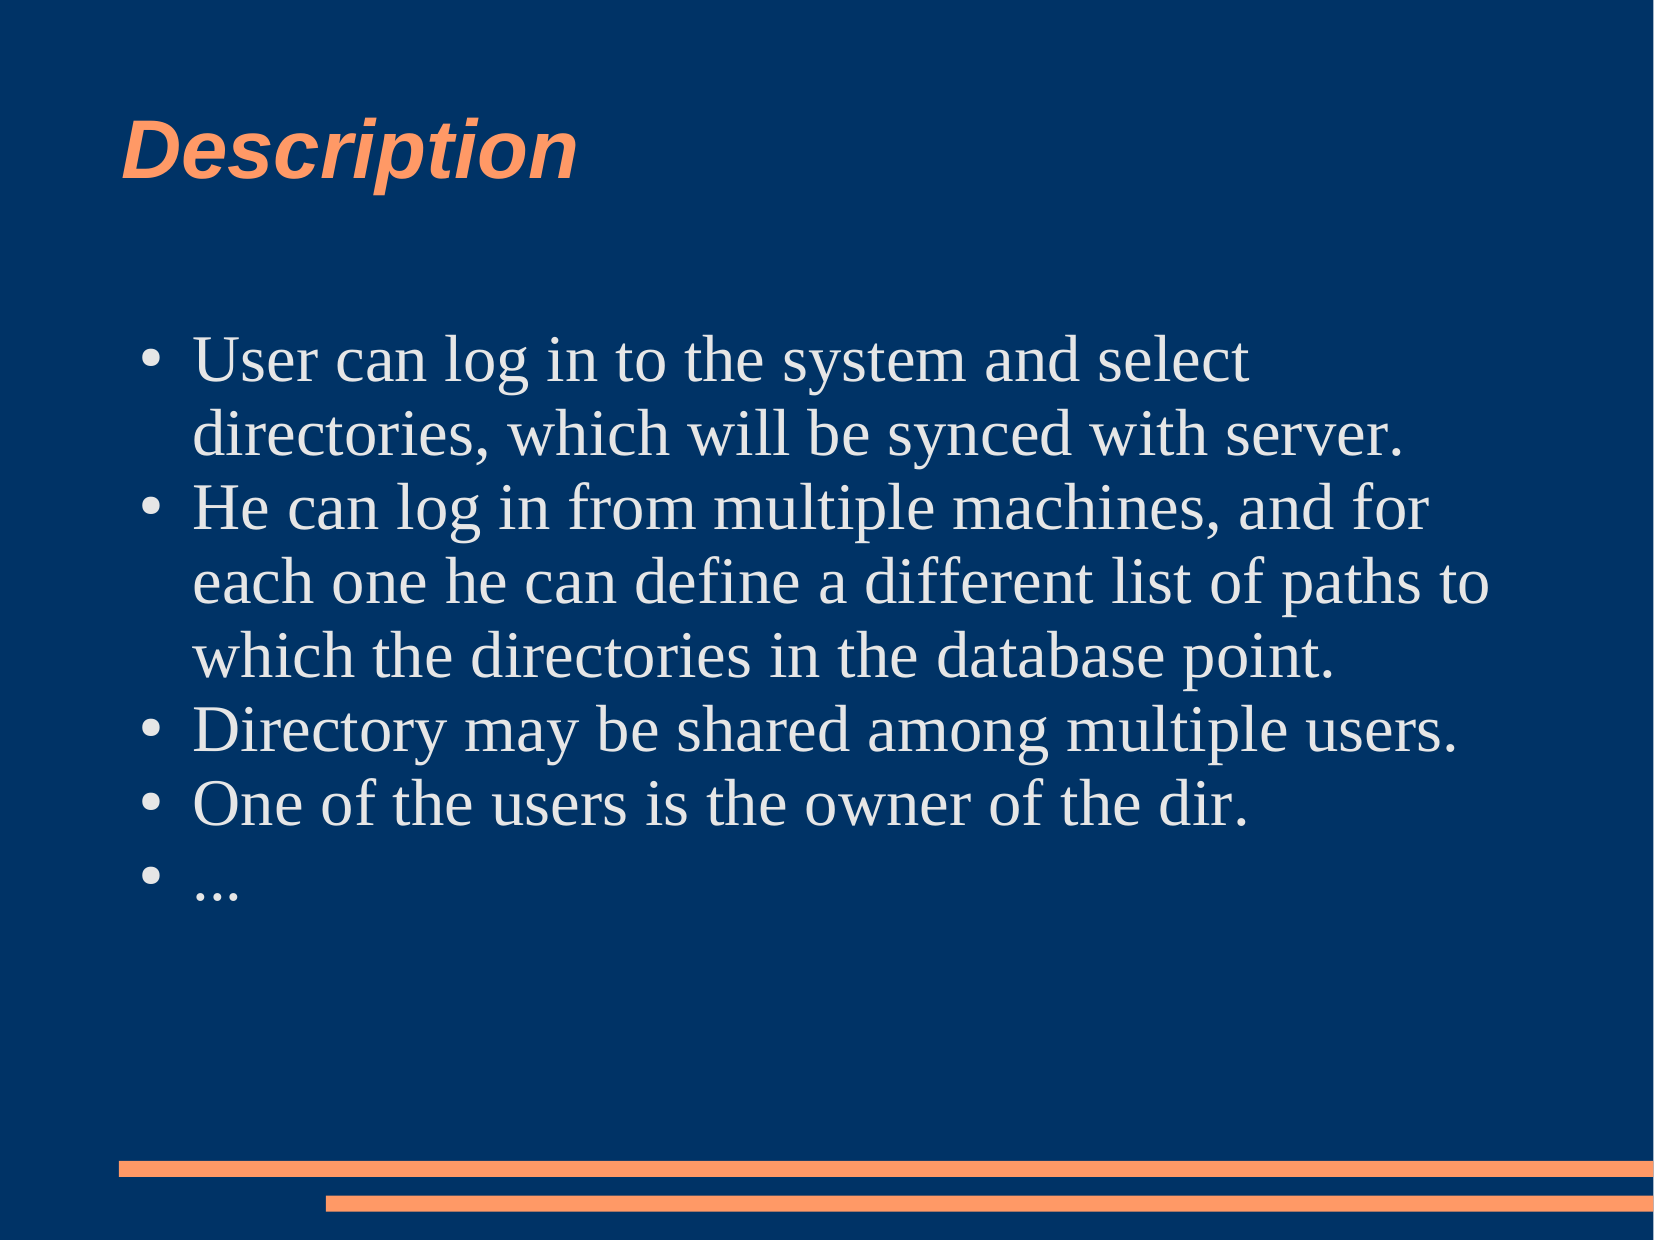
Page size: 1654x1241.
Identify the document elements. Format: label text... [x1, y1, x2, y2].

title Description [121, 53, 1534, 247]
list User can log in to the system and select directories, which will be synced with server. He can log in from multiple machines, and for each one he can define a different list of paths to which the directories in the database point. Directory may be shared among multiple users. One of the users is the owner of the dir. ... [121, 322, 1561, 1118]
